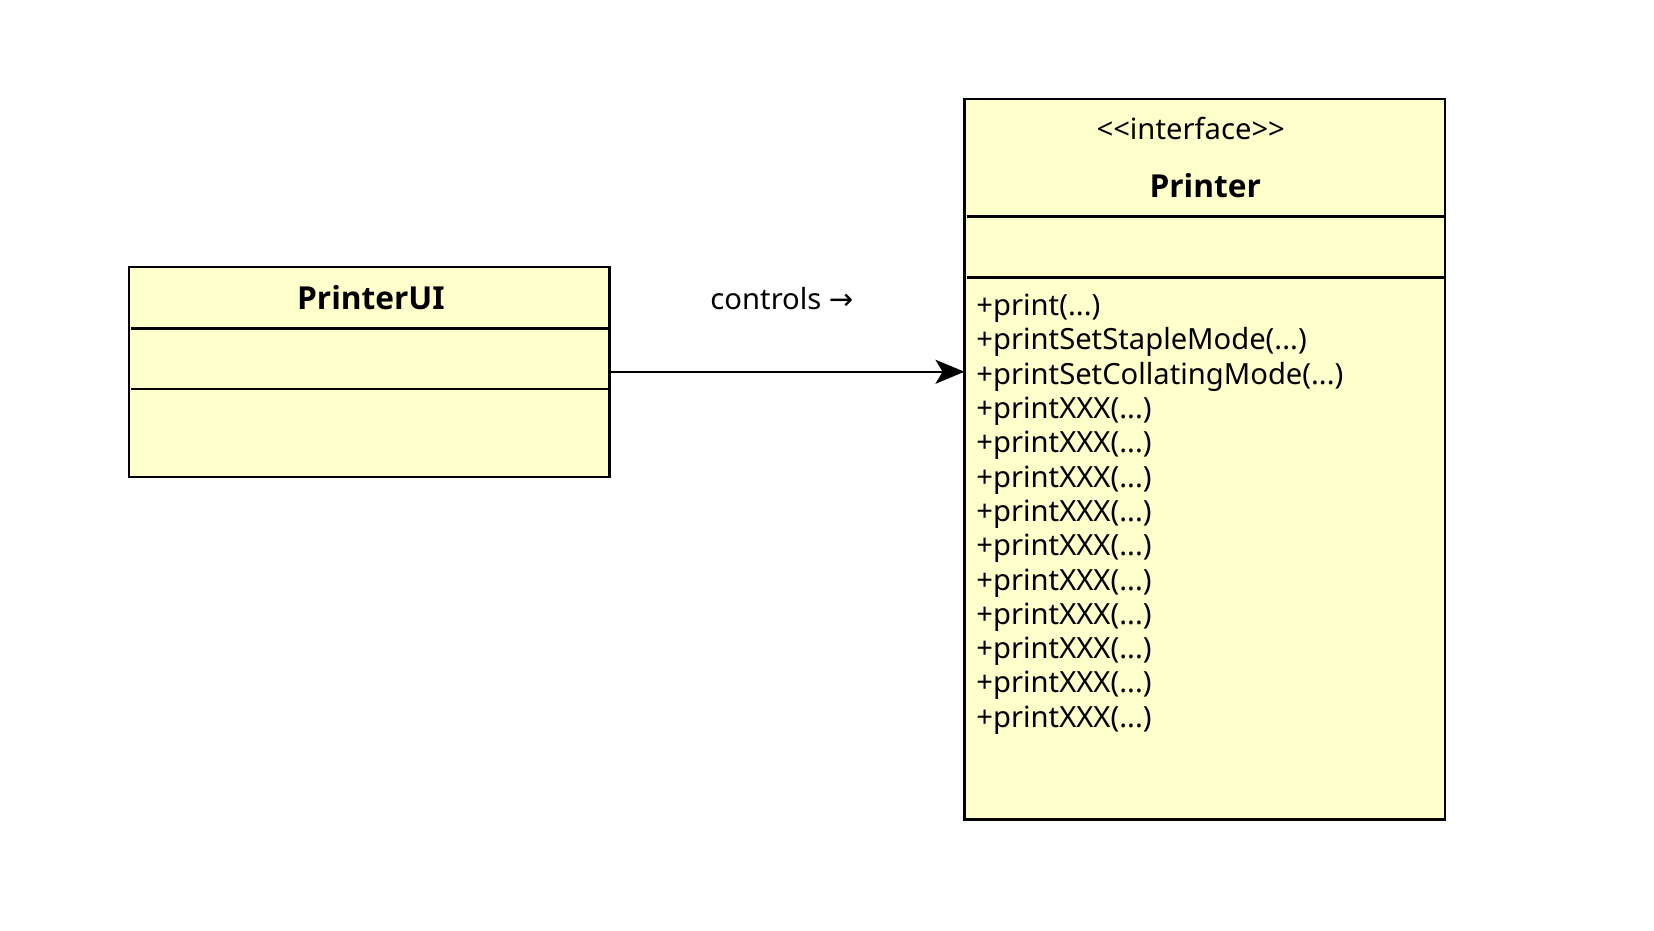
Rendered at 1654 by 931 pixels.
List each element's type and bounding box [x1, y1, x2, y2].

picture [90, 60, 1485, 860]
